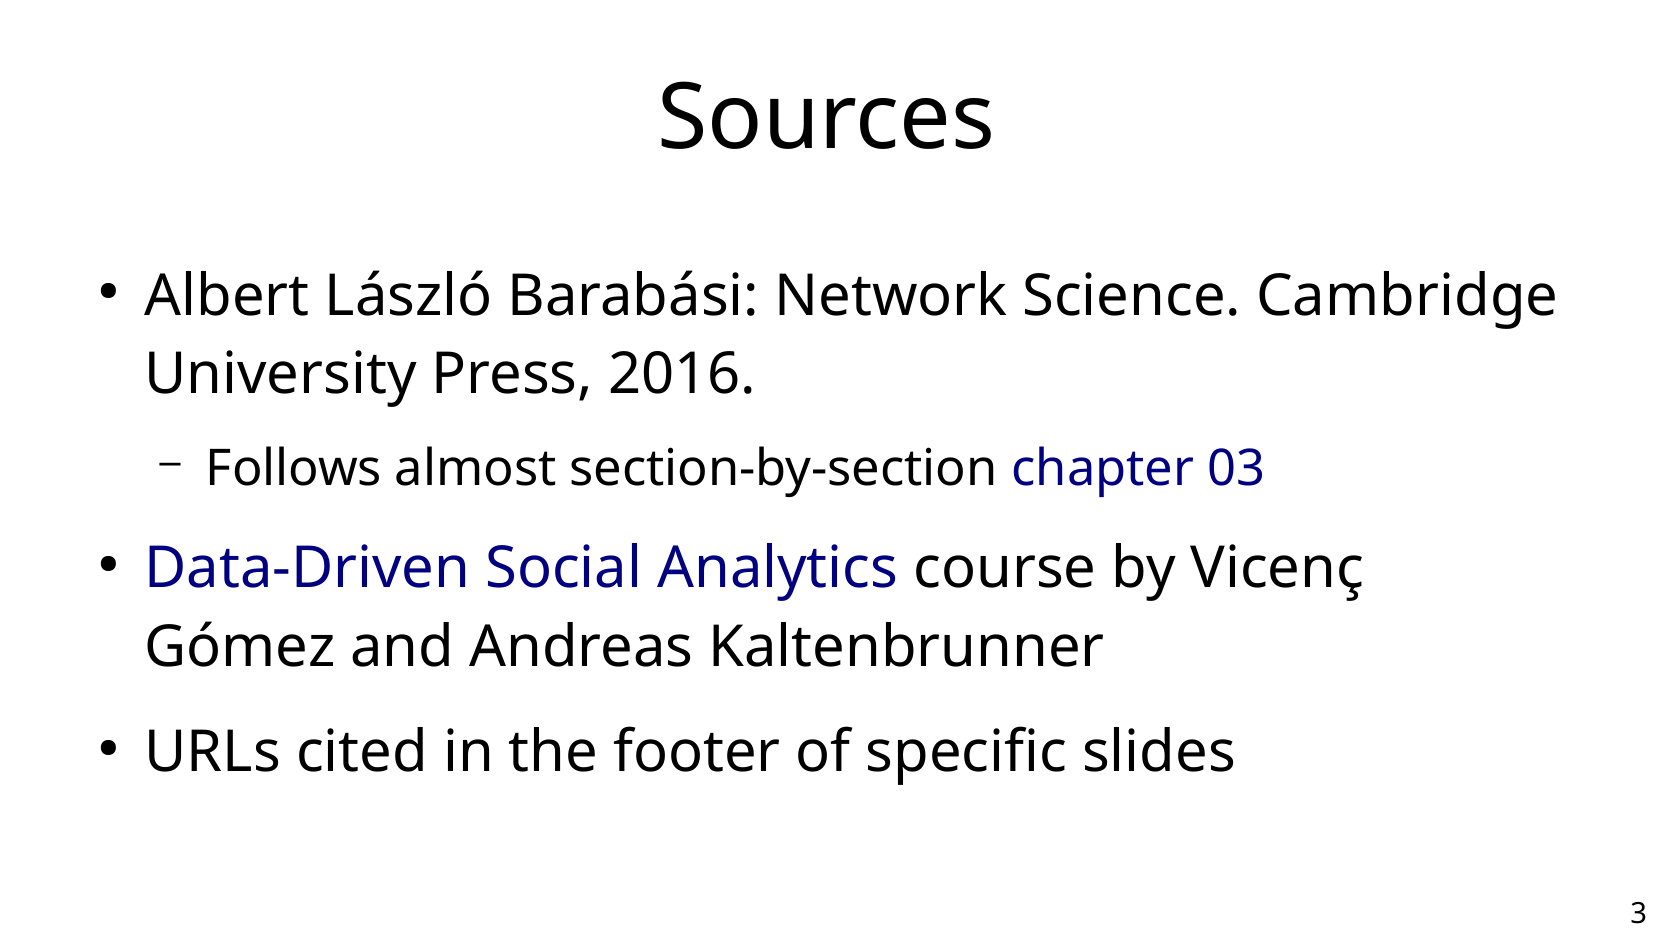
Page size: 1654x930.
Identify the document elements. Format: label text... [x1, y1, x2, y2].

list Albert László Barabási: Network Science. Cambridge University Press, 2016. Follows almost section-by-section chapter 03 Data-Driven Social Analytics course by Vicenç Gómez and Andreas Kaltenbrunner URLs cited in the footer of specific slides [82, 252, 1571, 793]
title Sources [82, 1, 1571, 225]
